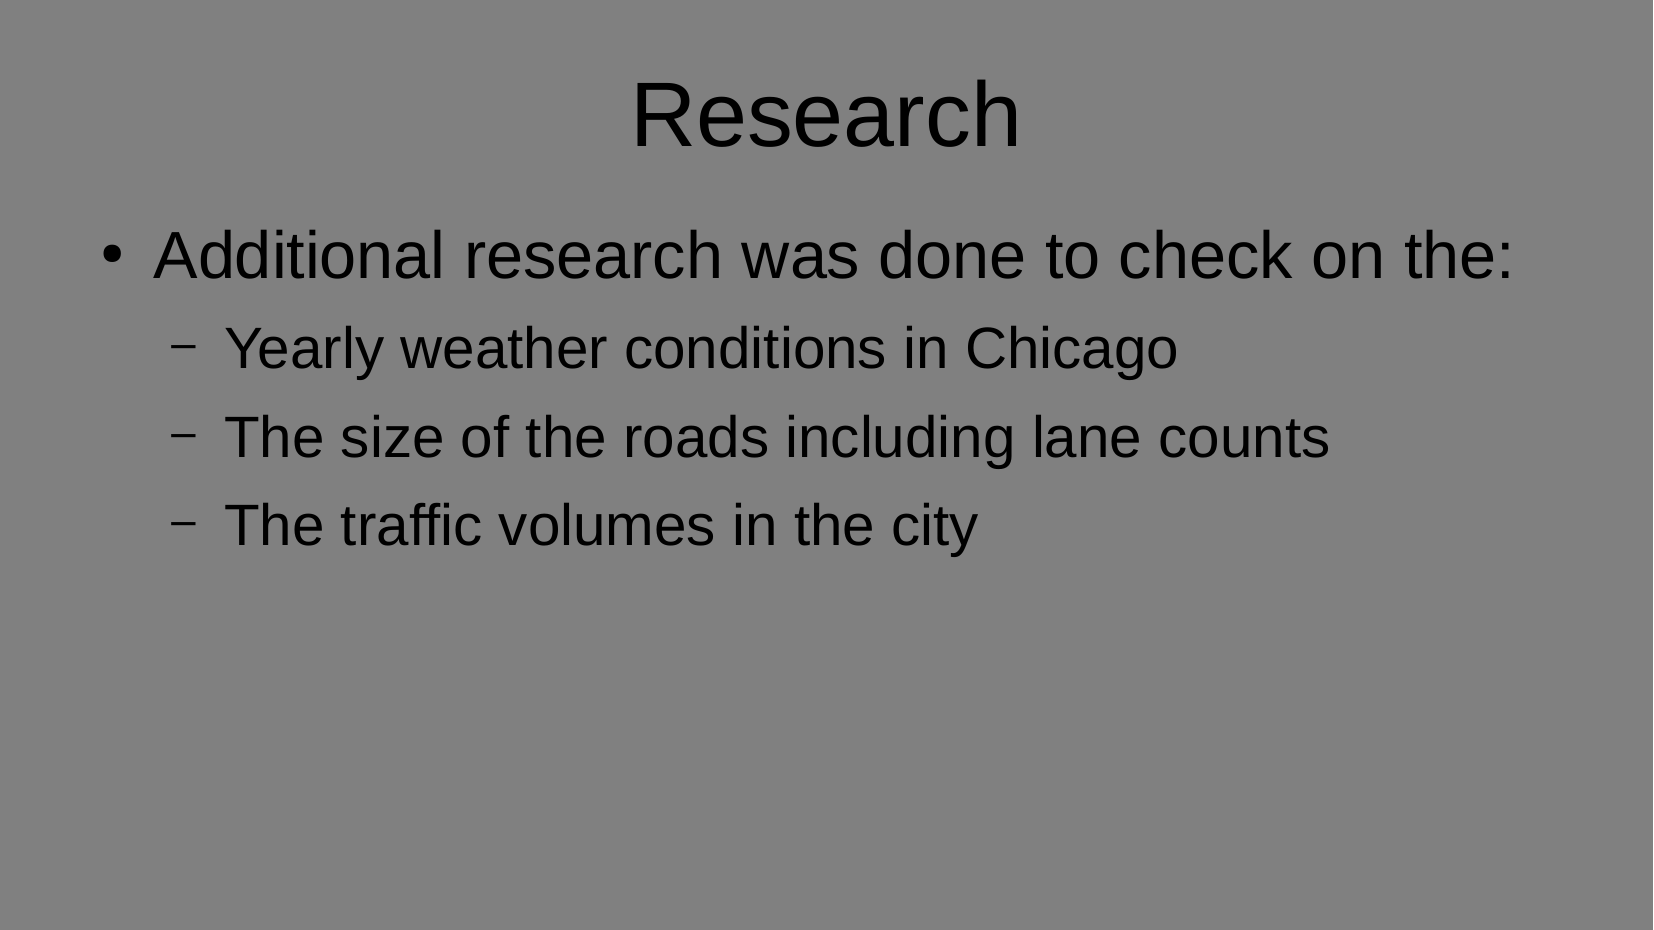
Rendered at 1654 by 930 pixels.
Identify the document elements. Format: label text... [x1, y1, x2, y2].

list Additional research was done to check on the: Yearly weather conditions in Chicago The size of the roads including lane counts The traffic volumes in the city [82, 217, 1571, 757]
title Research [82, 37, 1571, 193]
